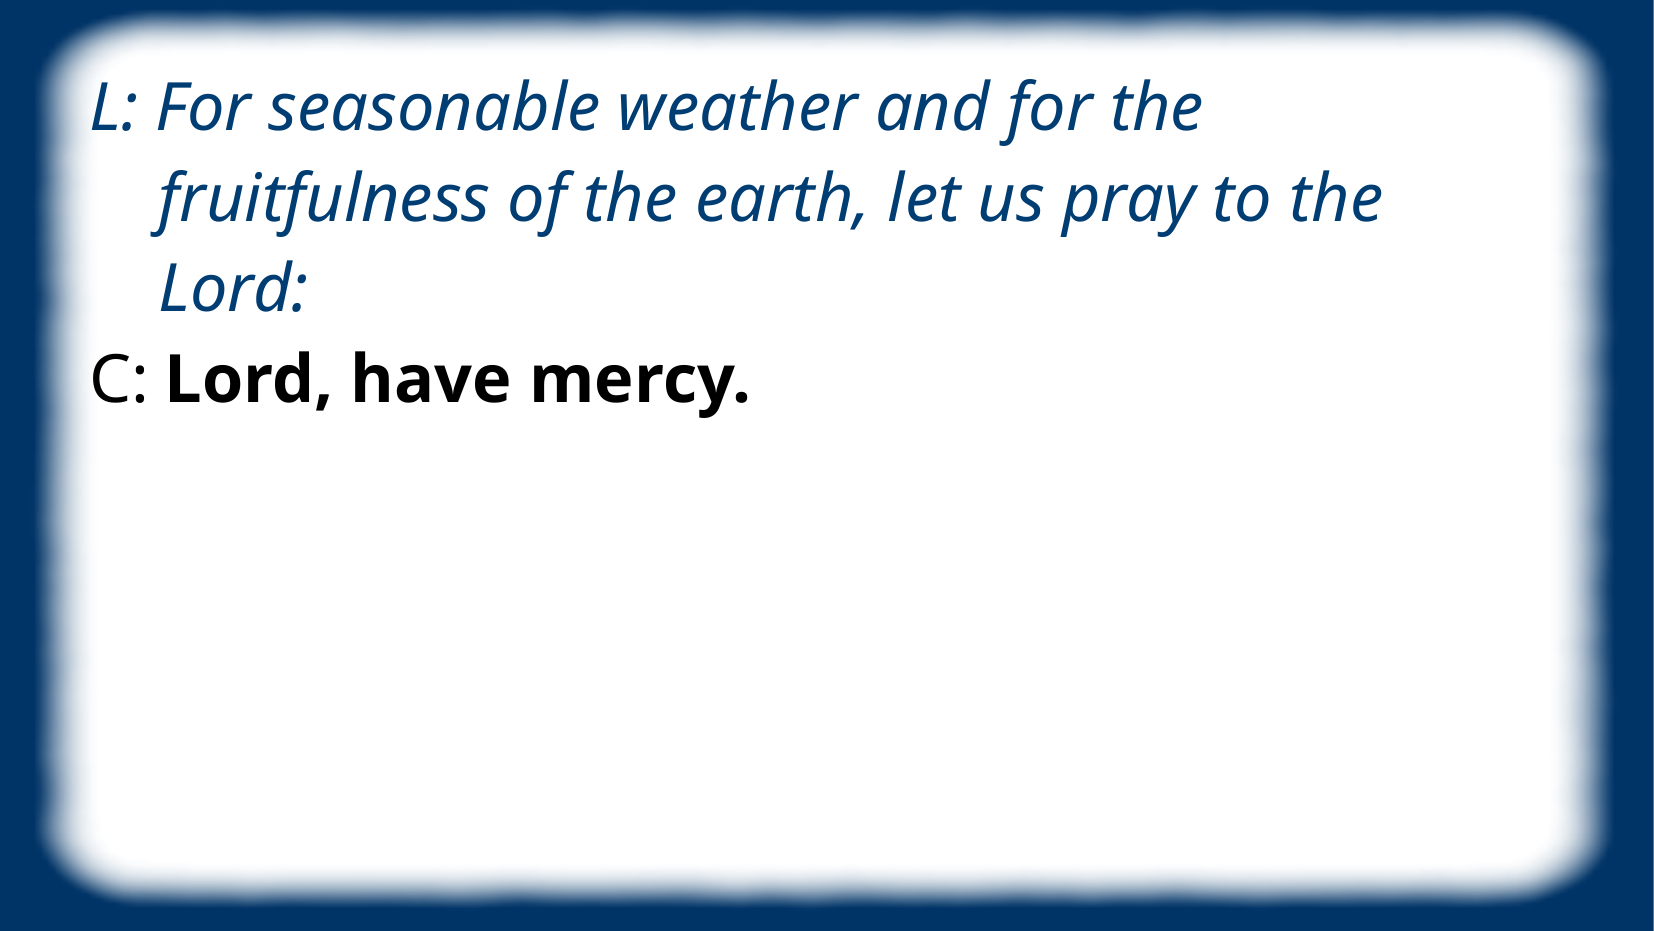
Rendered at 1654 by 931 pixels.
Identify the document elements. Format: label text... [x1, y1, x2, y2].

text_box L: For seasonable weather and for the fruitfulness of the earth, let us pray to the Lord: C: Lord, have mercy. [74, 51, 1575, 422]
picture [0, 0, 1654, 931]
